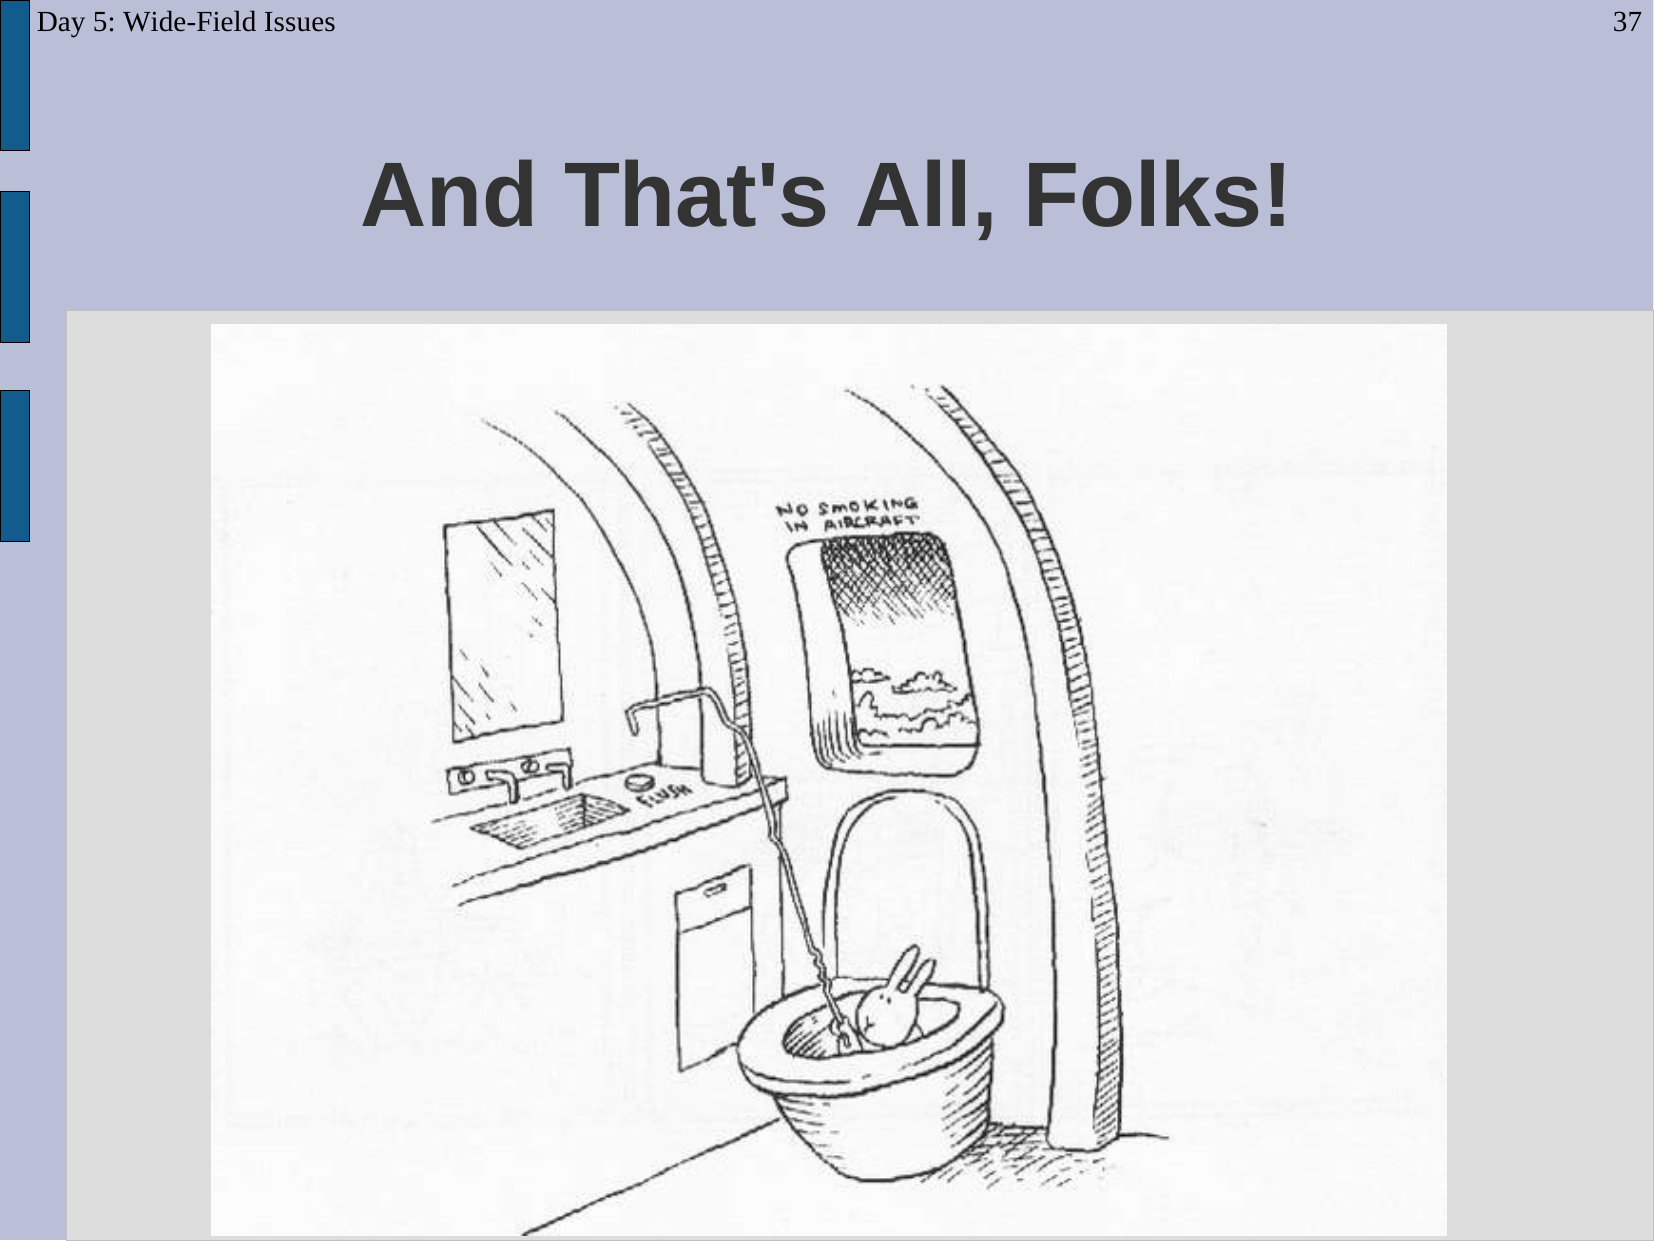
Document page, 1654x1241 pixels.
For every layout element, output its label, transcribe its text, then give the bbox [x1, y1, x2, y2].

title And That's All, Folks! [121, 91, 1534, 299]
picture [211, 324, 1447, 1236]
